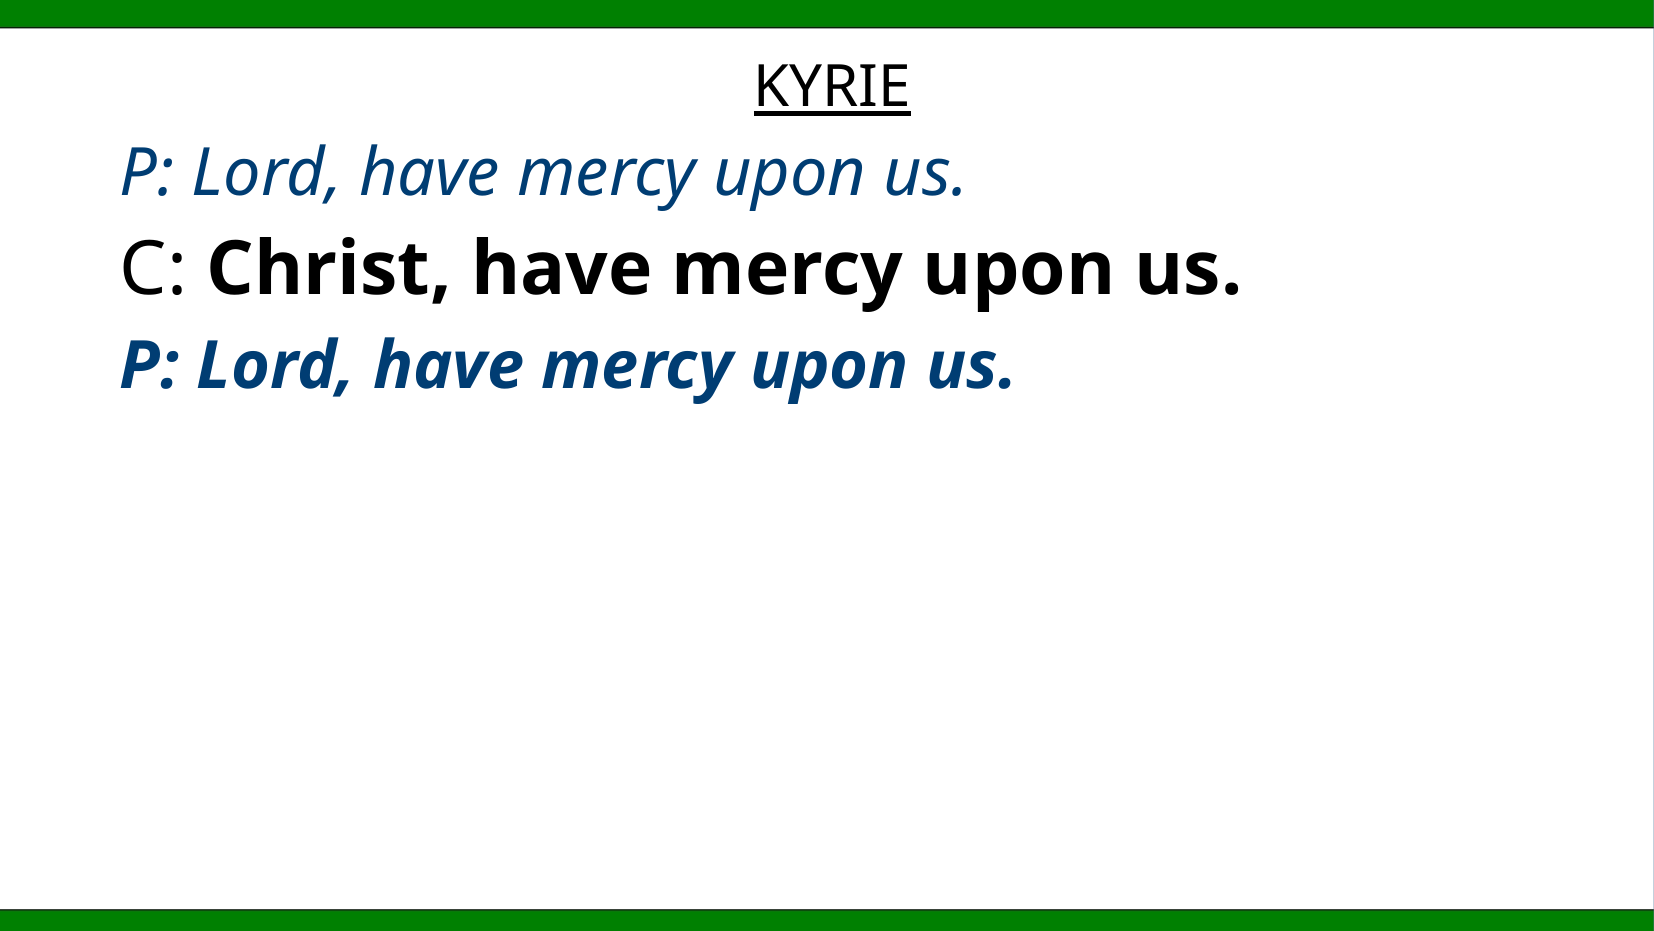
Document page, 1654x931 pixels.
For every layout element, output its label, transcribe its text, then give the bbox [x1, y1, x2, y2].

text_box KYRIE P: Lord, have mercy upon us. C: Christ, have mercy upon us. P: Lord, have mercy upon us. [105, 37, 1561, 407]
picture [0, 0, 1654, 931]
